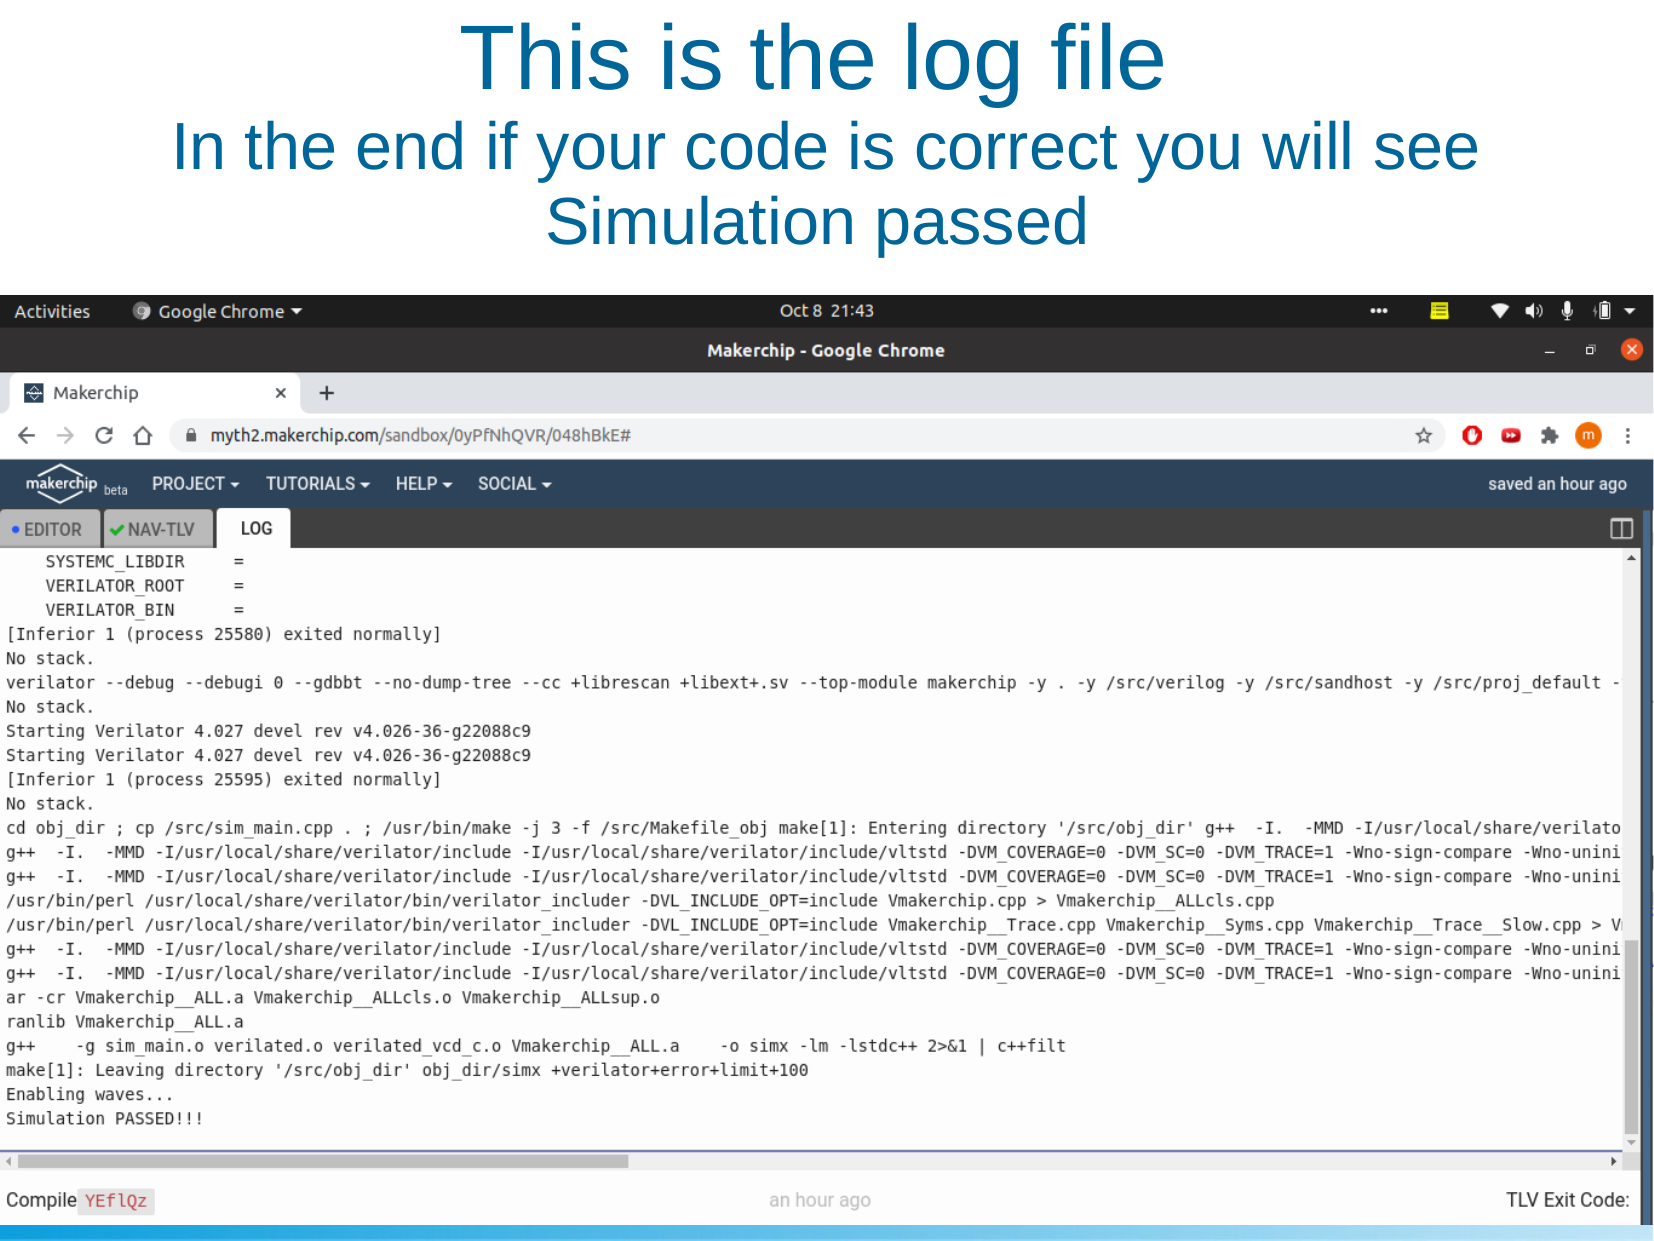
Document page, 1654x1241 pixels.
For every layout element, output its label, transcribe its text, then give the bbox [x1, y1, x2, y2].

picture [0, 295, 1654, 1241]
title This is the log file In the end if your code is correct you will see Simulation passed [82, 6, 1571, 259]
